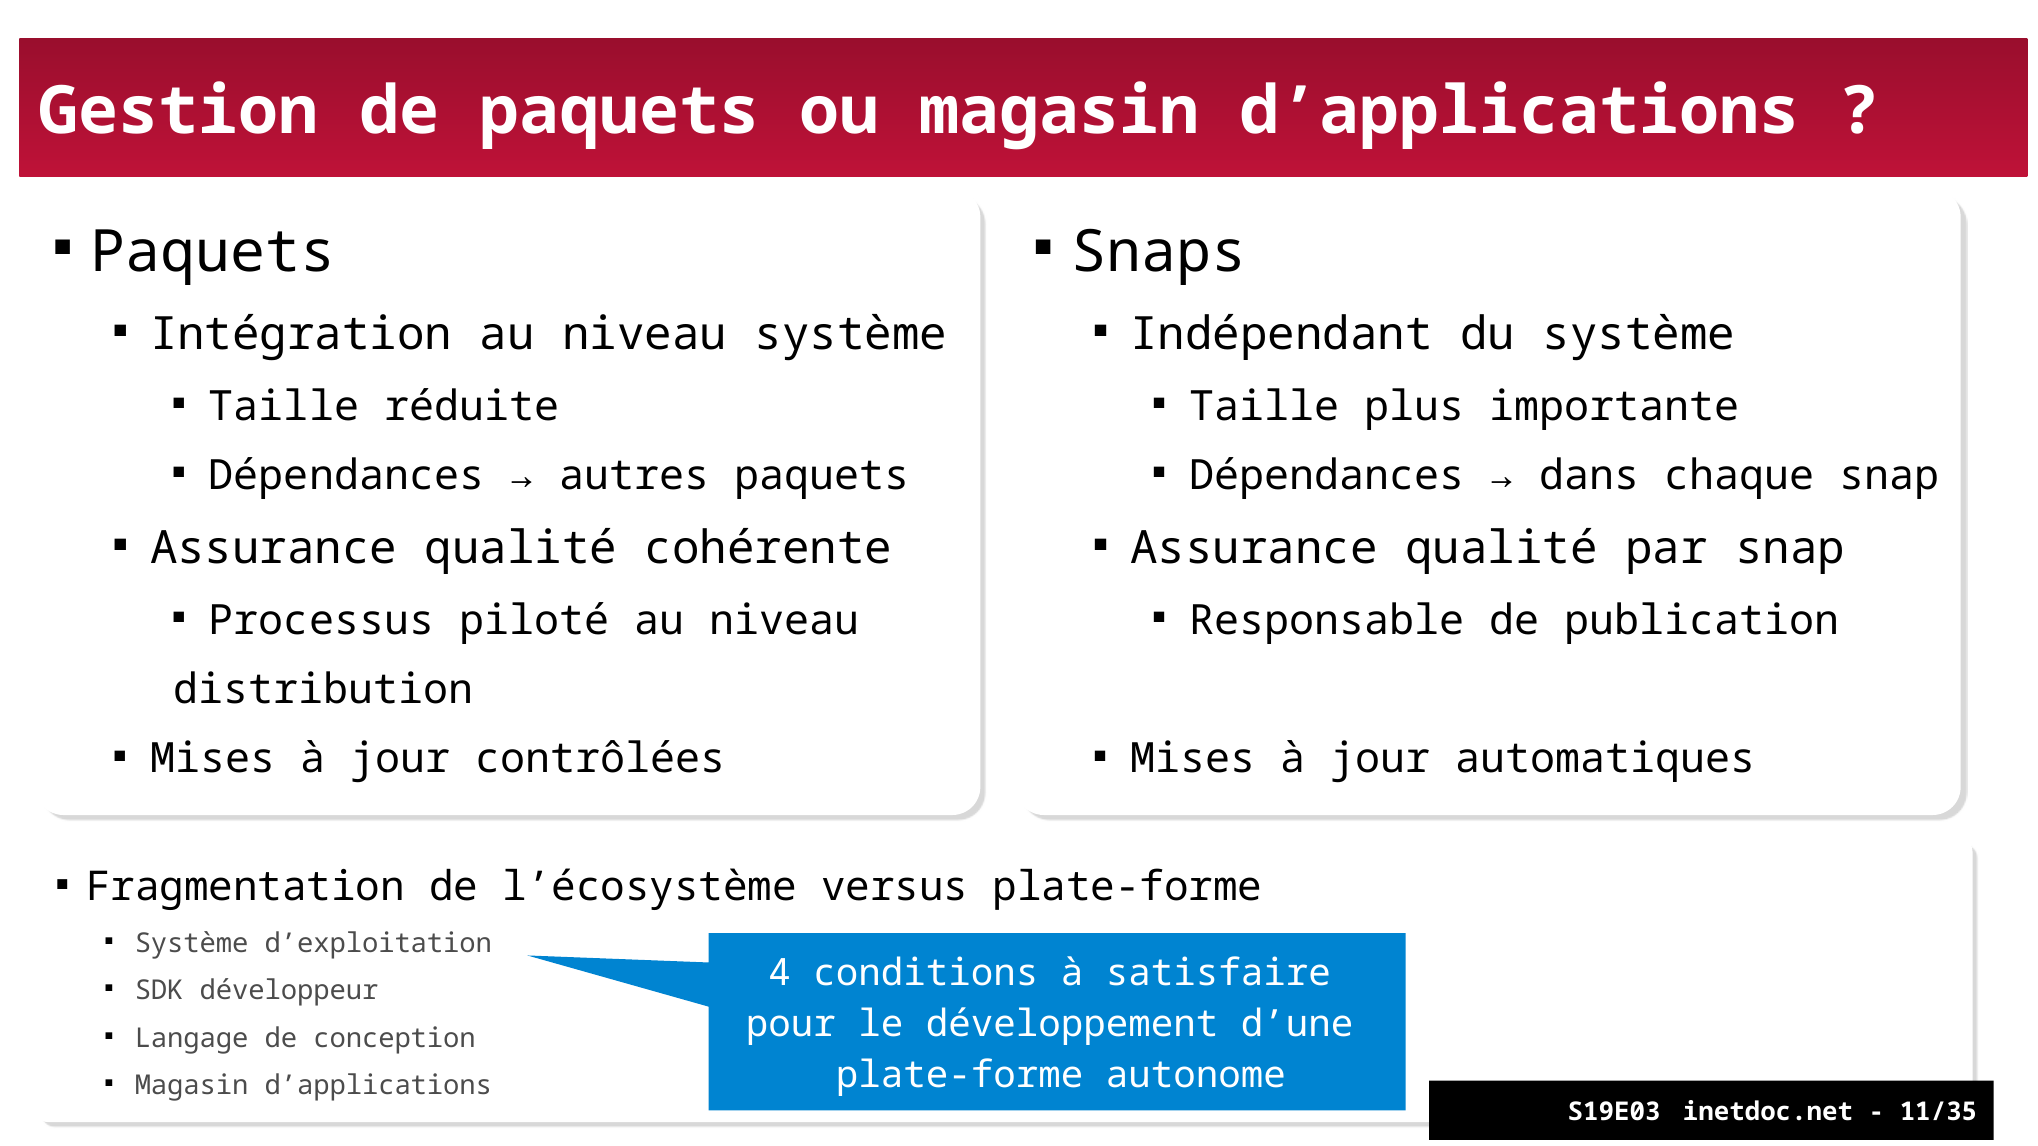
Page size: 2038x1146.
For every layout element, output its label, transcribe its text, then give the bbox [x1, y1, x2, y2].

text_box Fragmentation de l’écosystème versus plate-forme Système d’exploitation SDK développeur Langage de conception Magasin d’applications [35, 838, 1973, 1123]
text_box Snaps Indépendant du système Taille plus importante Dépendances → dans chaque snap Assurance qualité par snap Responsable de publication Mises à jour automatiques [1015, 188, 1961, 816]
text_box Gestion de paquets ou magasin d’applications ? [19, 38, 2028, 177]
text_box Paquets Intégration au niveau système Taille réduite Dépendances → autres paquets Assurance qualité cohérente Processus piloté au niveau distribution Mises à jour contrôlées [35, 188, 981, 816]
text_box 4 conditions à satisfaire pour le développement d’une plate-forme autonome [527, 933, 1406, 1111]
text_box S19E03 inetdoc.net - <numéro>/35 [1429, 1080, 1994, 1140]
